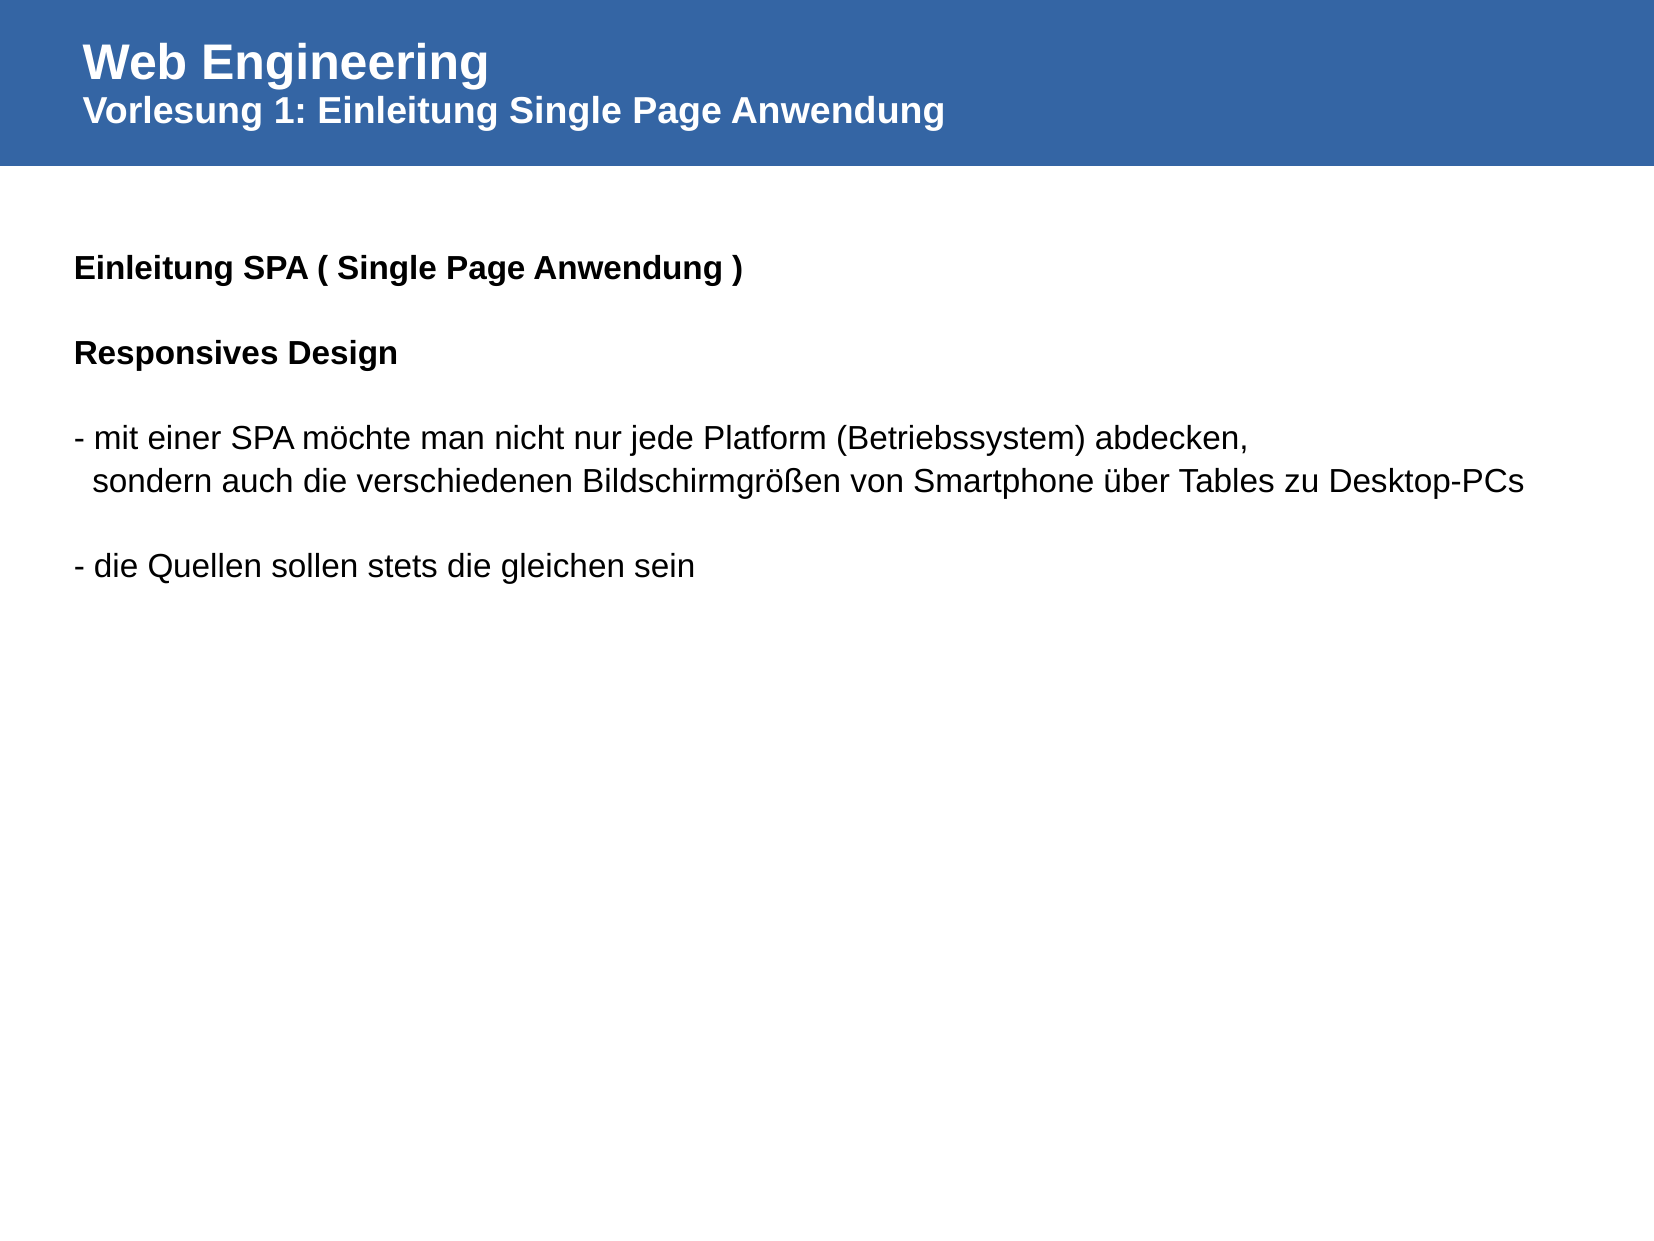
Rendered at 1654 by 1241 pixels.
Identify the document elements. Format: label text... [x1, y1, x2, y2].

text_box Einleitung SPA ( Single Page Anwendung ) Responsives Design - mit einer SPA möchte man nicht nur jede Platform (Betriebssystem) abdecken, sondern auch die verschiedenen Bildschirmgrößen von Smartphone über Tables zu Desktop-PCs - die Quellen sollen stets die gleichen sein [59, 236, 1542, 811]
title Web Engineering Vorlesung 1: Einleitung Single Page Anwendung [82, 0, 1571, 166]
